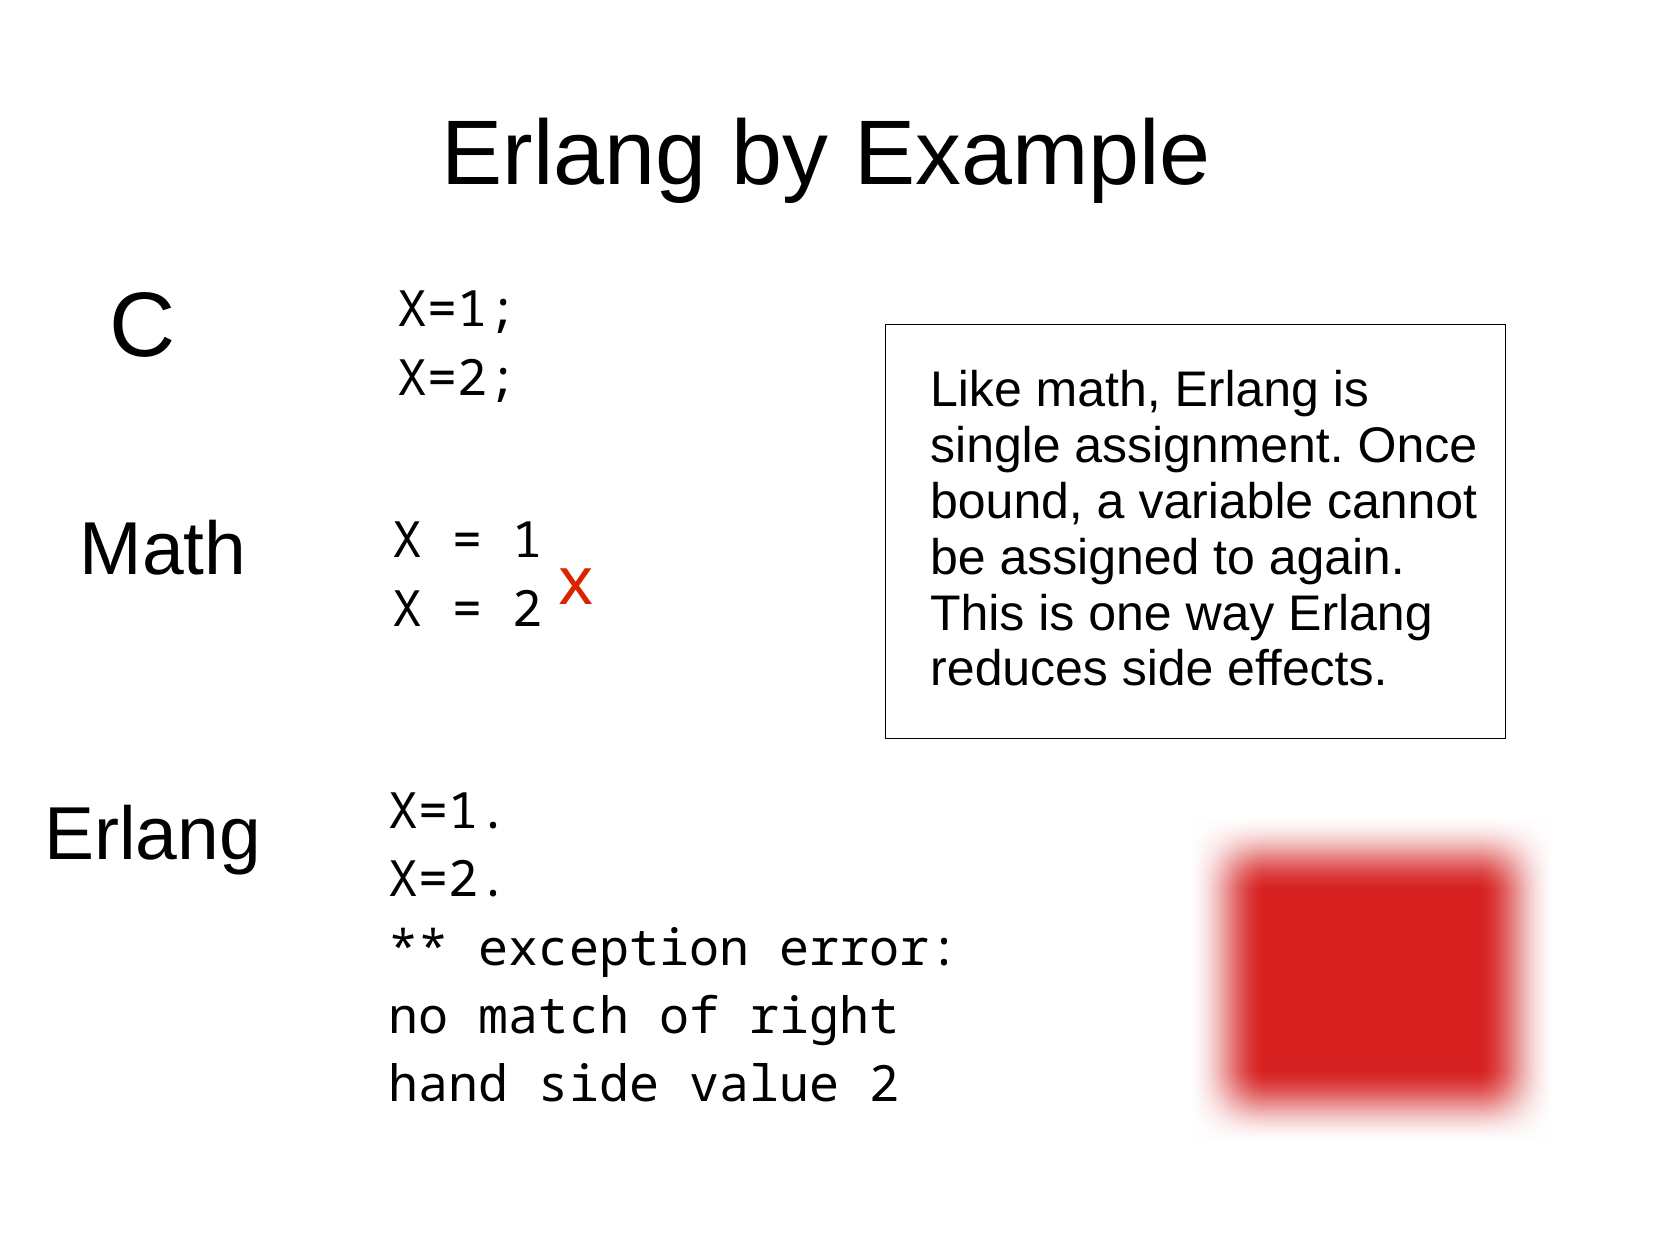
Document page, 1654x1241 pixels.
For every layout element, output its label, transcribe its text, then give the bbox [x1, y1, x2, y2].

text_box x [543, 525, 721, 648]
text_box Erlang [29, 784, 355, 883]
text_box Like math, Erlang is single assignment. Once bound, a variable cannot be assigned to again. This is one way Erlang reduces side effects. [915, 354, 1506, 709]
text_box [885, 324, 1506, 739]
text_box Math [64, 498, 302, 598]
title Erlang by Example [82, 49, 1571, 257]
text_box X=1; X=2; [382, 265, 863, 660]
text_box X=1. X=2. ** exception error: no match of right hand side value 2 [374, 767, 1034, 1151]
picture [6, 4, 1654, 1241]
text_box C [94, 265, 331, 384]
text_box X = 1 X = 2 [377, 497, 859, 668]
